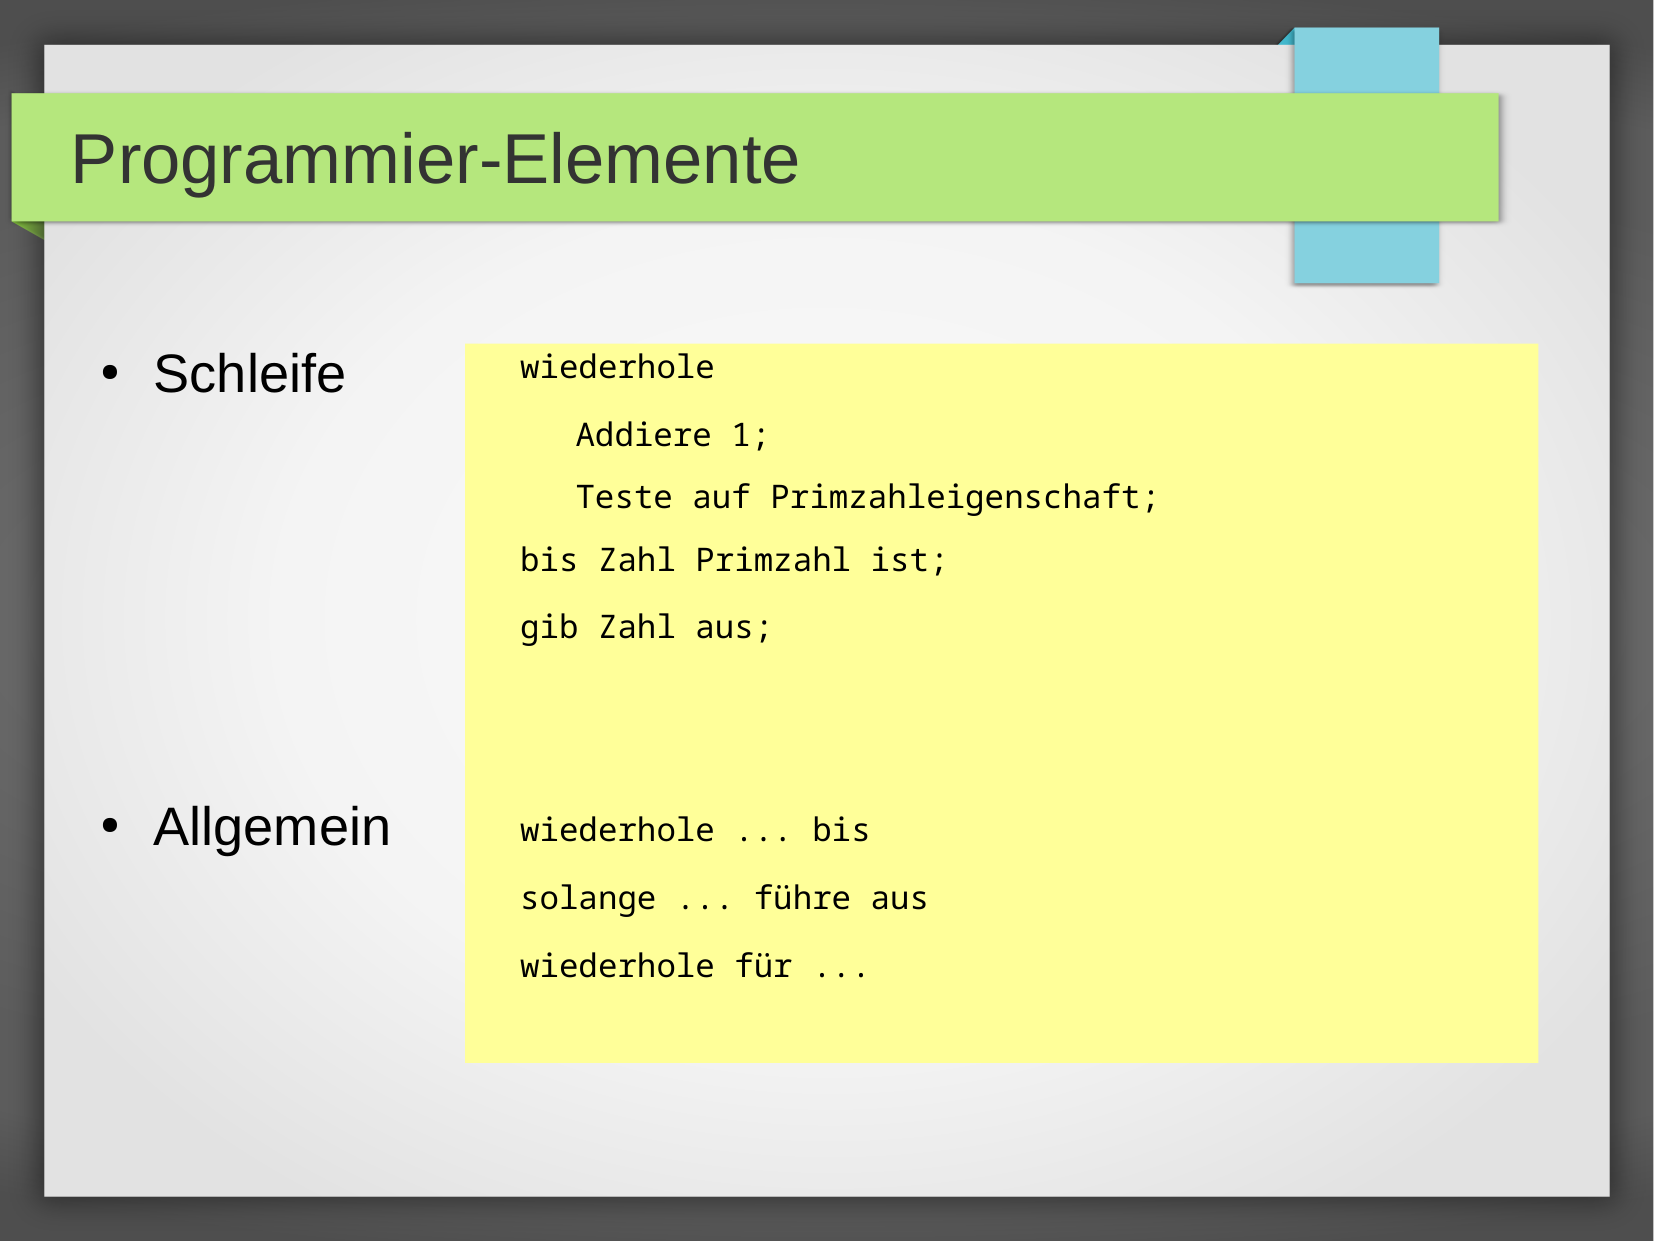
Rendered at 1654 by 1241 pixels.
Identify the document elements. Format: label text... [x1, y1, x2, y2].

title Programmier-Elemente [70, 106, 1229, 213]
list Schleife Allgemein [82, 343, 465, 1063]
list wiederhole Addiere 1; Teste auf Primzahleigenschaft; bis Zahl Primzahl ist; gib Zahl aus; wiederhole ... bis solange ... führe aus wiederhole für ... [465, 343, 1539, 1063]
picture [0, 0, 1654, 1241]
